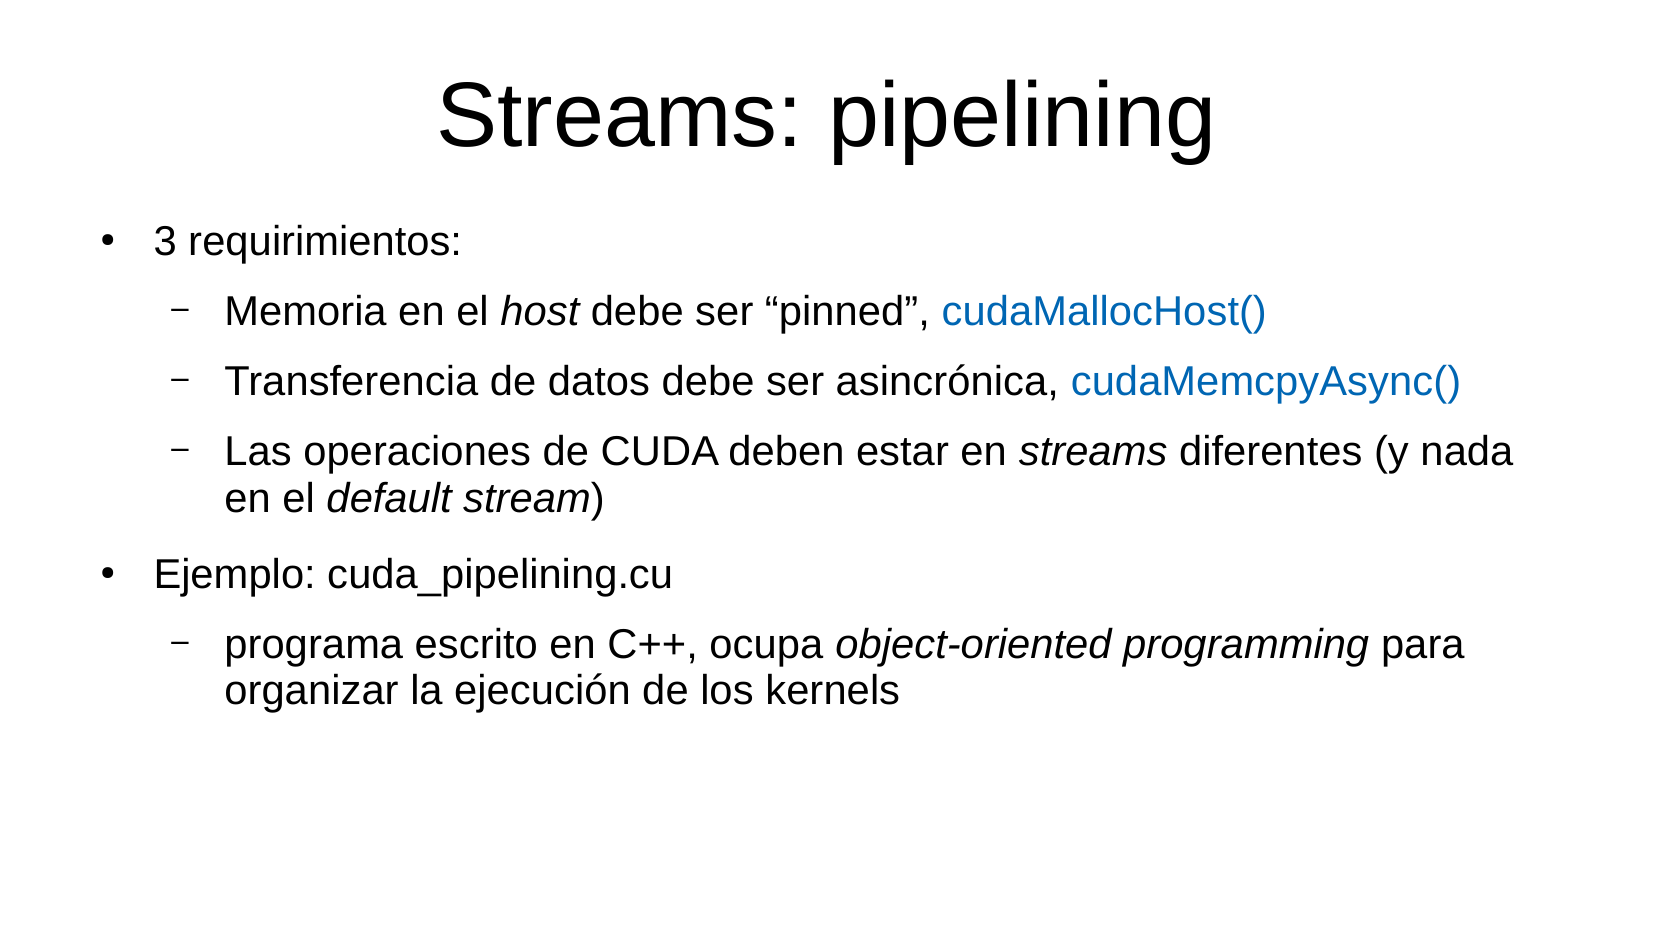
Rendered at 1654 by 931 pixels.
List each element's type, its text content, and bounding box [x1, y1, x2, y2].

title Streams: pipelining [82, 37, 1571, 193]
list 3 requirimientos: Memoria en el host debe ser “pinned”, cudaMallocHost() Transferencia de datos debe ser asincrónica, cudaMemcpyAsync() Las operaciones de CUDA deben estar en streams diferentes (y nada en el default stream) Ejemplo: cuda_pipelining.cu programa escrito en C++, ocupa object-oriented programming para organizar la ejecución de los kernels [82, 217, 1571, 758]
